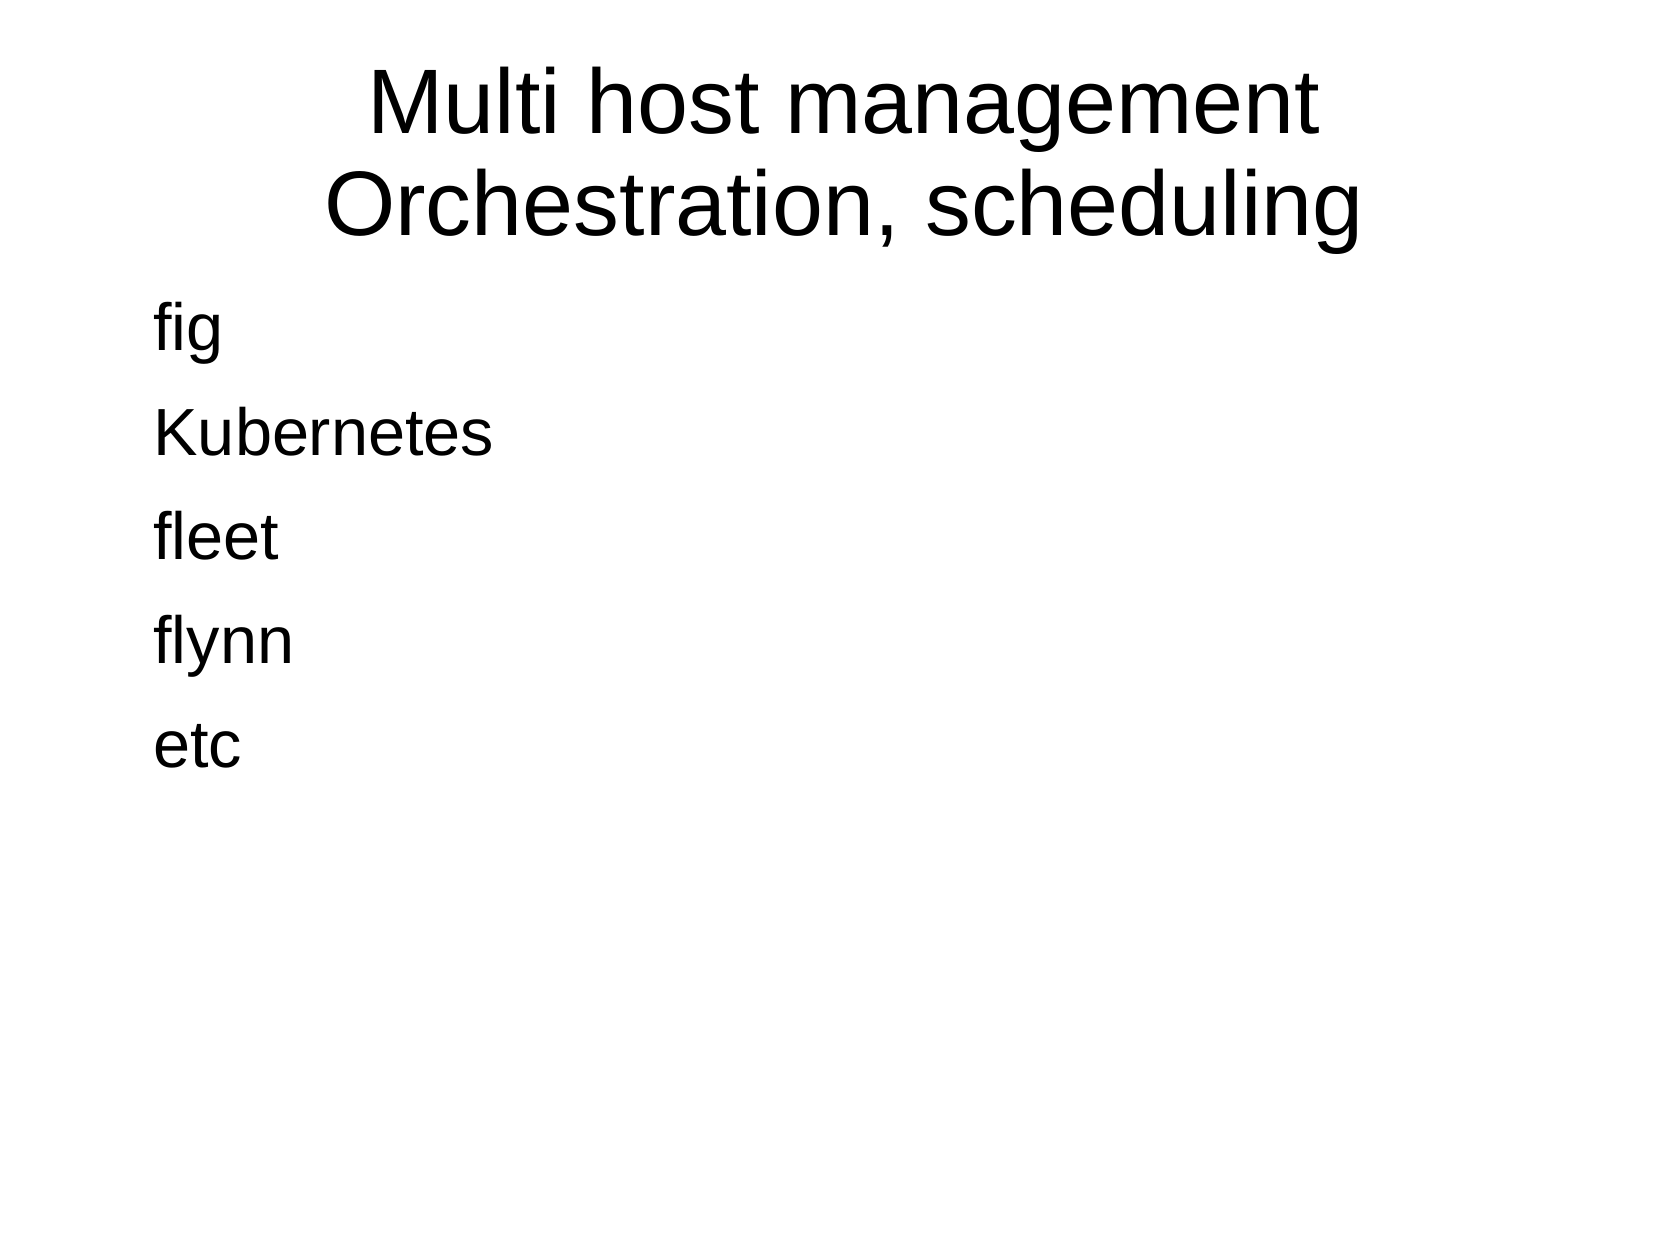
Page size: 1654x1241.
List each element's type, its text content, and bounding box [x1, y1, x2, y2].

title Multi host management Orchestration, scheduling [82, 49, 1571, 257]
list fig Kubernetes fleet flynn etc [82, 290, 1571, 1010]
